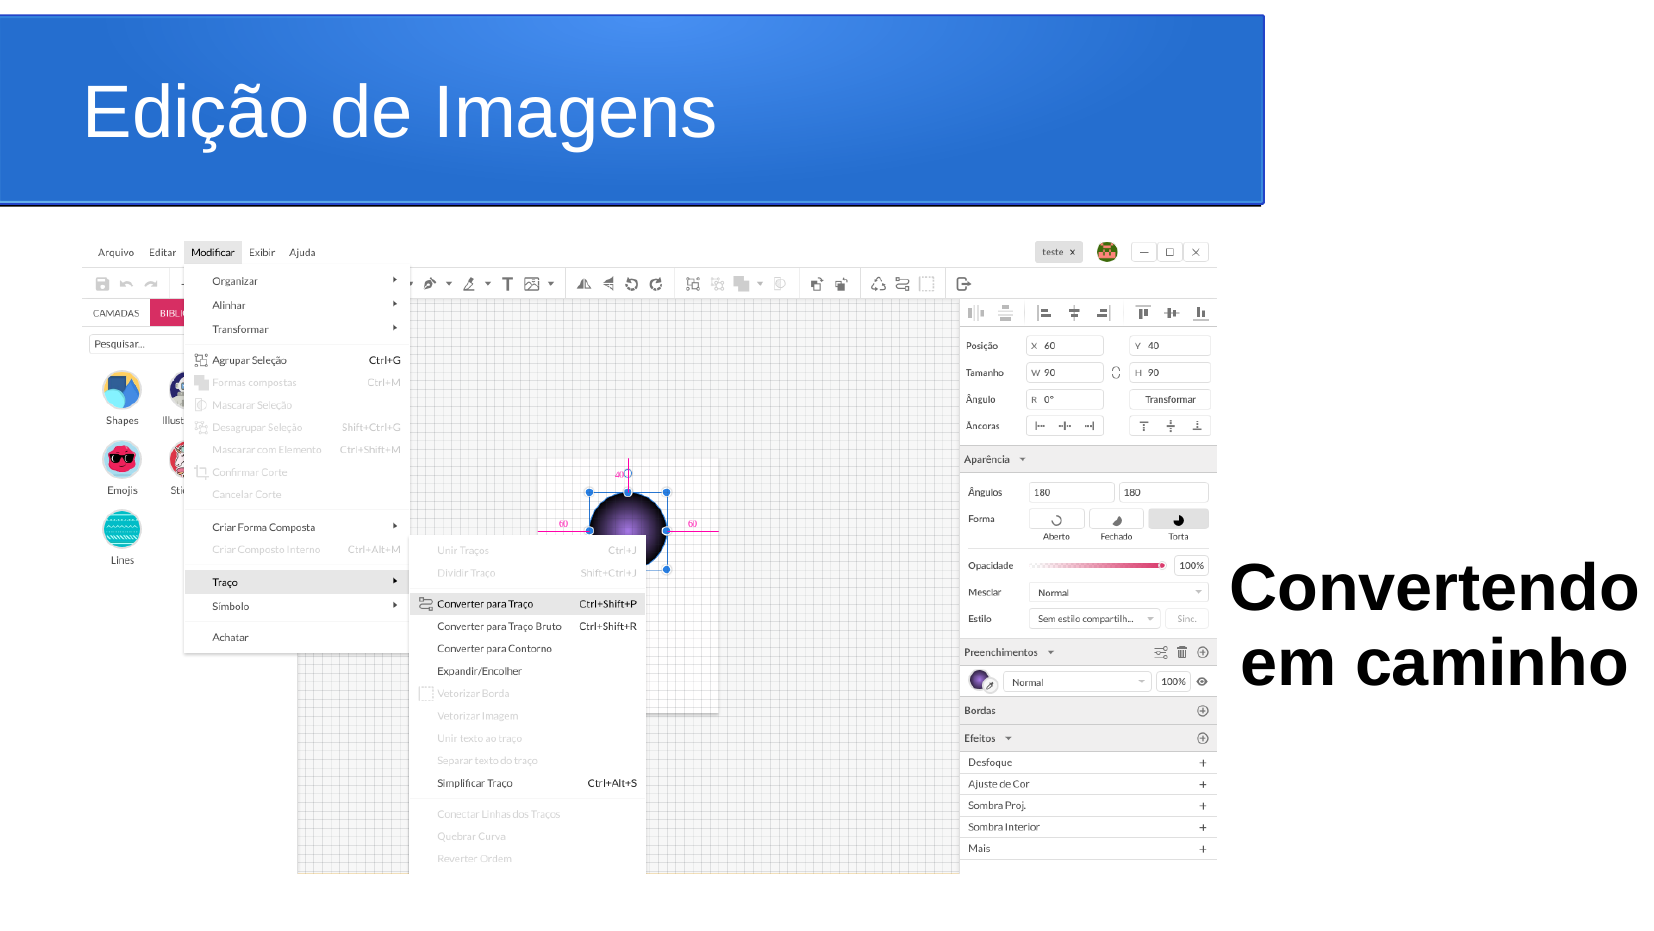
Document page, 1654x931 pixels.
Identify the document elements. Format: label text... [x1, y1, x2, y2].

subtitle Convertendo em caminho [1217, 513, 1654, 737]
title Edição de Imagens [82, 35, 1235, 189]
picture [82, 236, 1217, 875]
